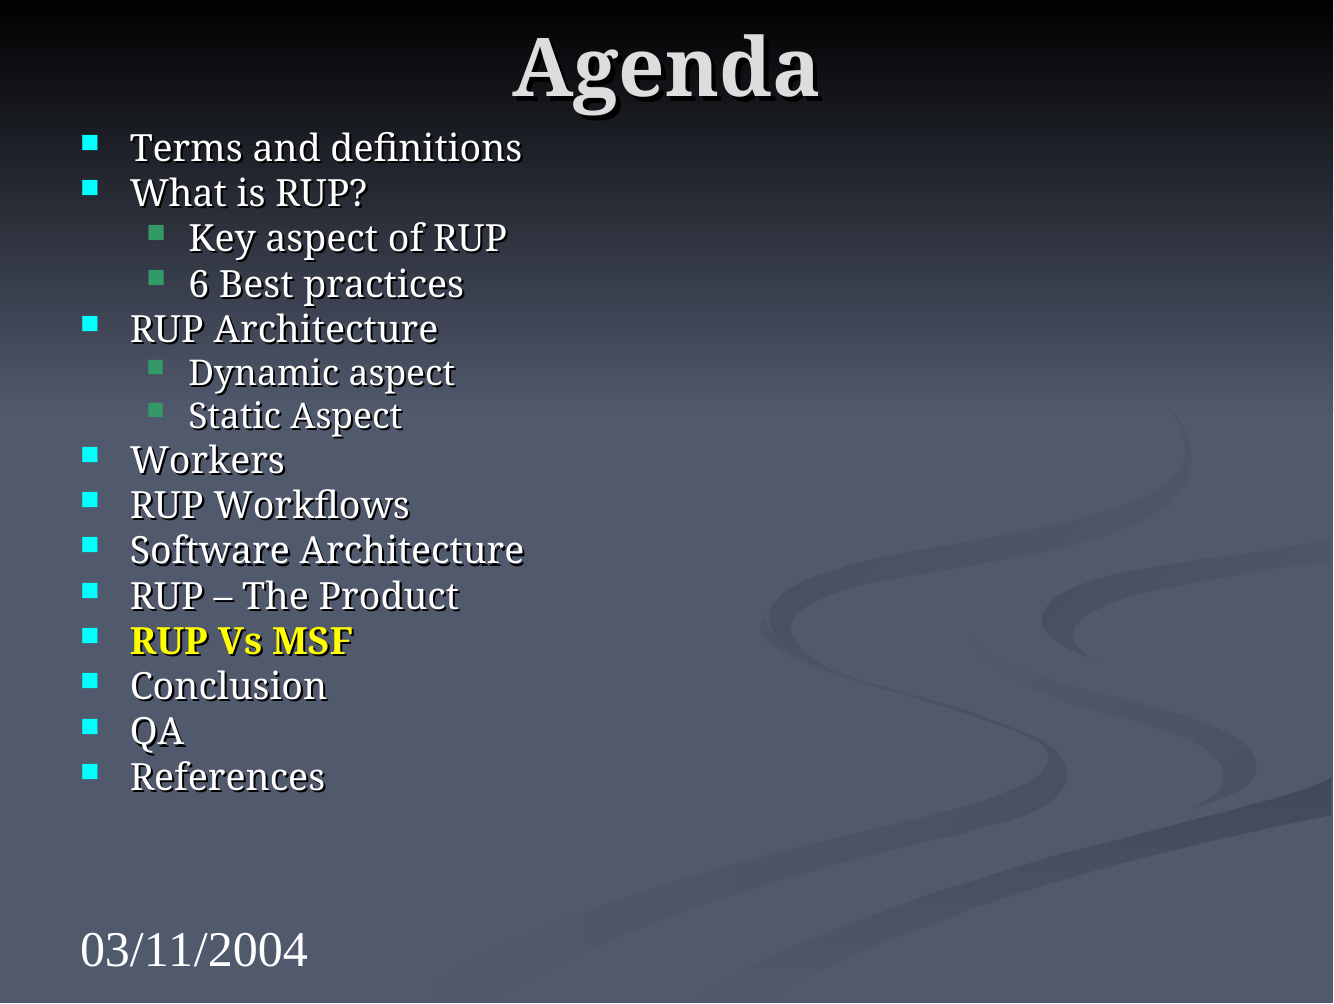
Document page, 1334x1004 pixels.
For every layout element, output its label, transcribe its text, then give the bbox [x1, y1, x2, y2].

list Terms and definitions What is RUP? Key aspect of RUP 6 Best practices RUP Architecture Dynamic aspect Static Aspect Workers RUP Workflows Software Architecture RUP – The Product RUP Vs MSF Conclusion QA References [66, 125, 1267, 862]
title Agenda [66, 0, 1267, 125]
